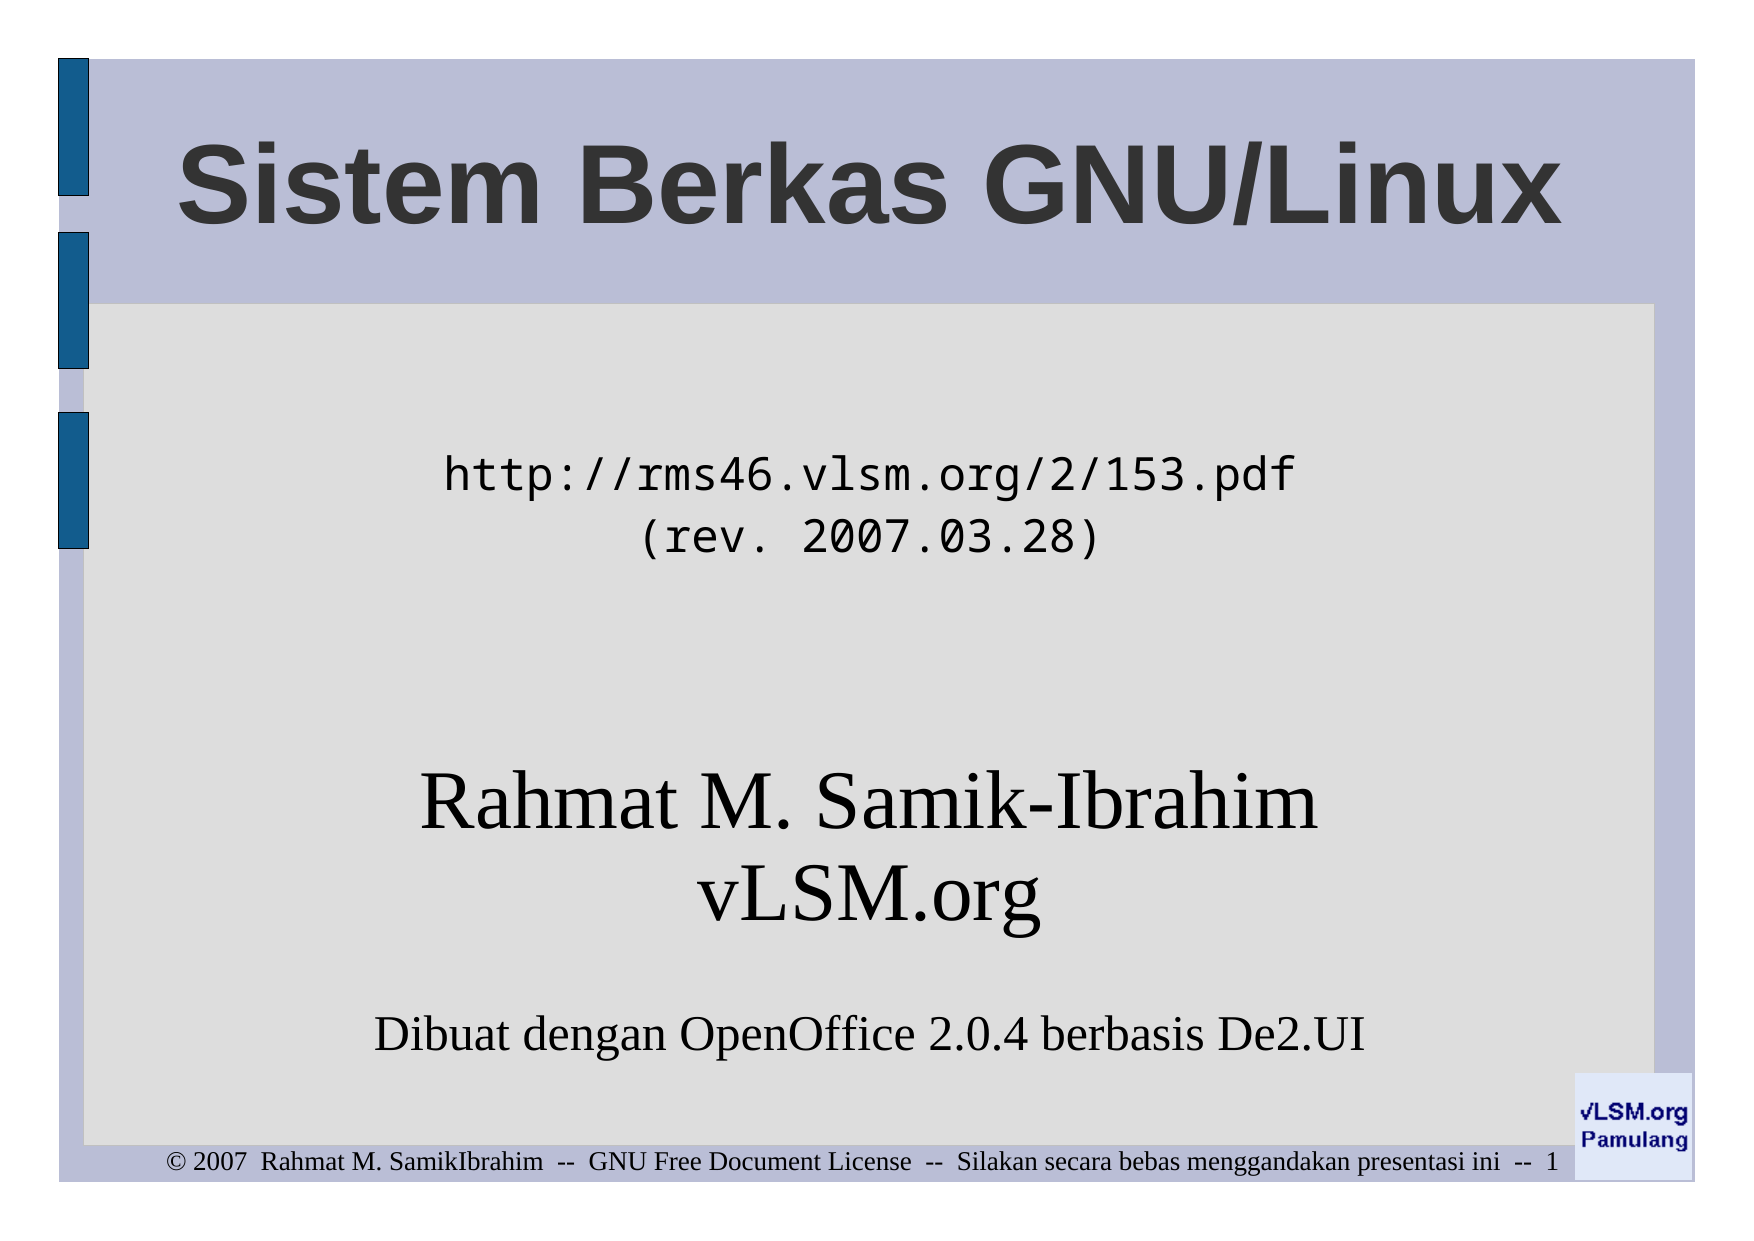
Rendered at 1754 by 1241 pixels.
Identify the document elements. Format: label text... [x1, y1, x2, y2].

title Sistem Berkas GNU/Linux [171, 85, 1569, 284]
subtitle http://rms46.vlsm.org/2/153.pdf (rev. 2007.03.28) Rahmat M. Samik-Ibrahim vLSM.org Dibuat dengan OpenOffice 2.0.4 berbasis De2.UI [171, 430, 1569, 1072]
picture [1575, 1073, 1692, 1180]
